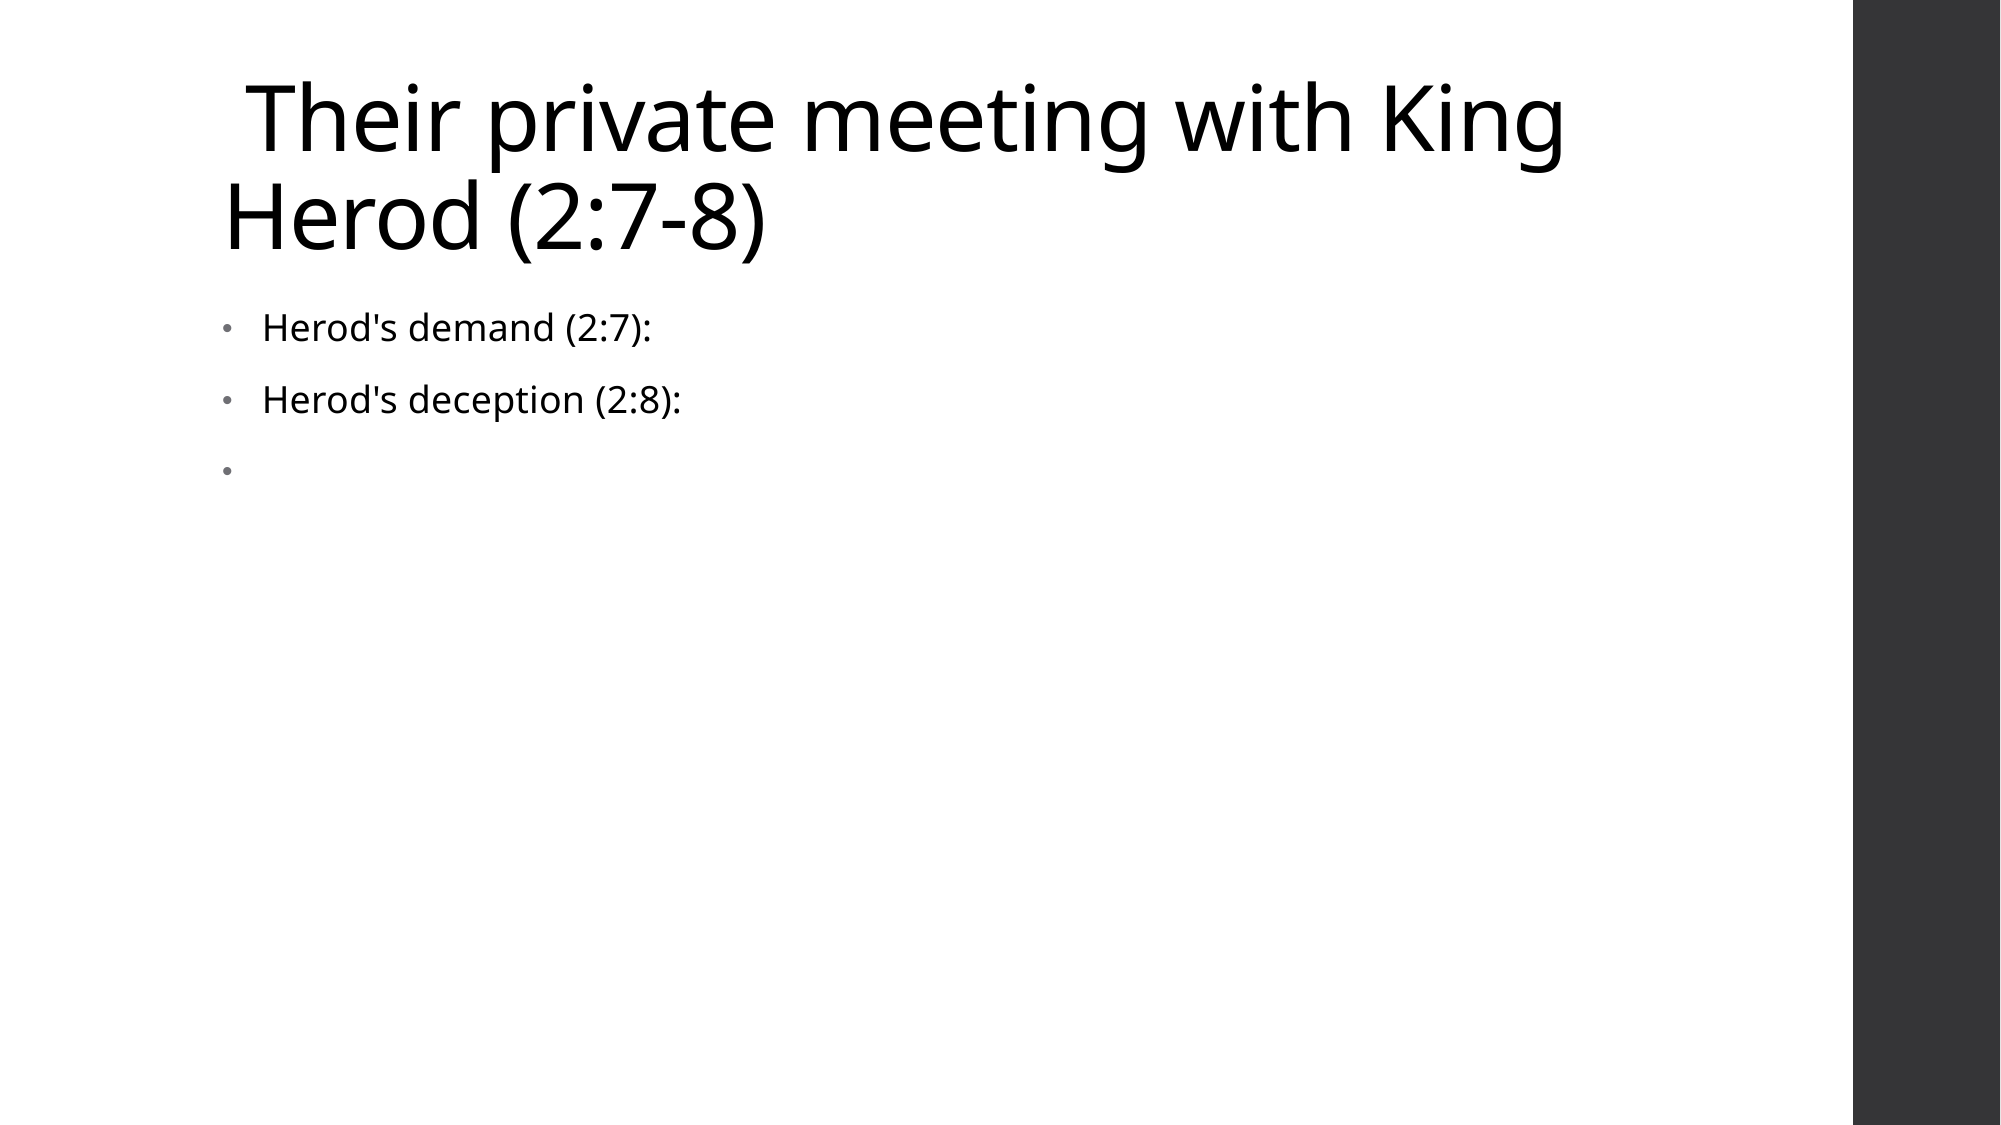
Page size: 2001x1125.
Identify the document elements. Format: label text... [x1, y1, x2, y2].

title Their private meeting with King Herod (2:7-8) [206, 60, 1797, 278]
list Herod's demand (2:7): Herod's deception (2:8): [206, 299, 1617, 1014]
